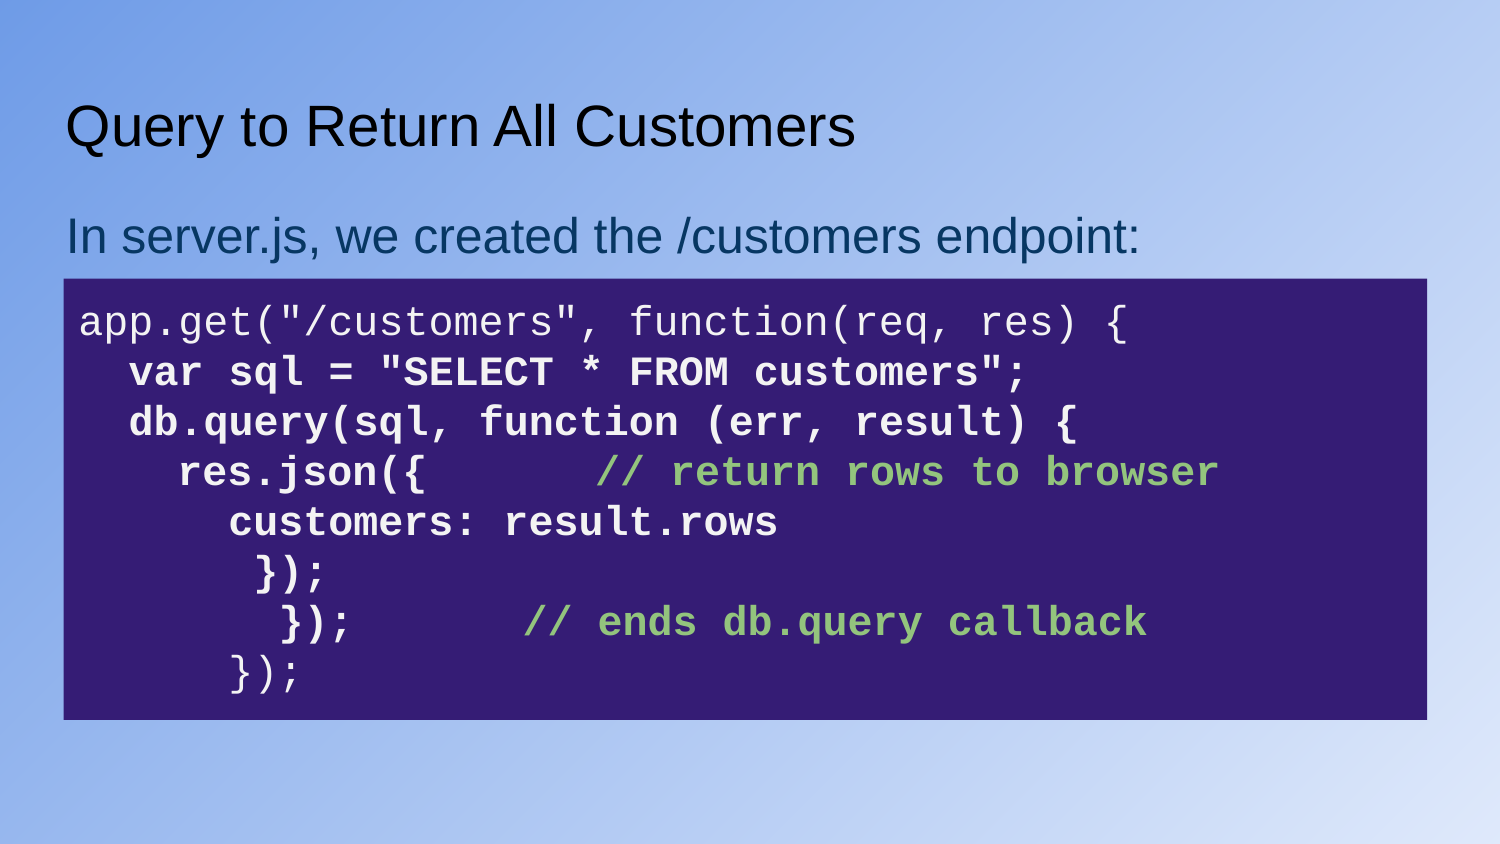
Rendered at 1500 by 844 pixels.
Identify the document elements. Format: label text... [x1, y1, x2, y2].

text_box In server.js, we created the /customers endpoint: [51, 189, 1449, 750]
text_box app.get("/customers", function(req, res) { var sql = "SELECT * FROM customers"; db.query(sql, function (err, result) { res.json({ // return rows to browser customers: result.rows }); }); // ends db.query callback }); [63, 278, 1428, 720]
text_box Query to Return All Customers [51, 72, 1449, 167]
